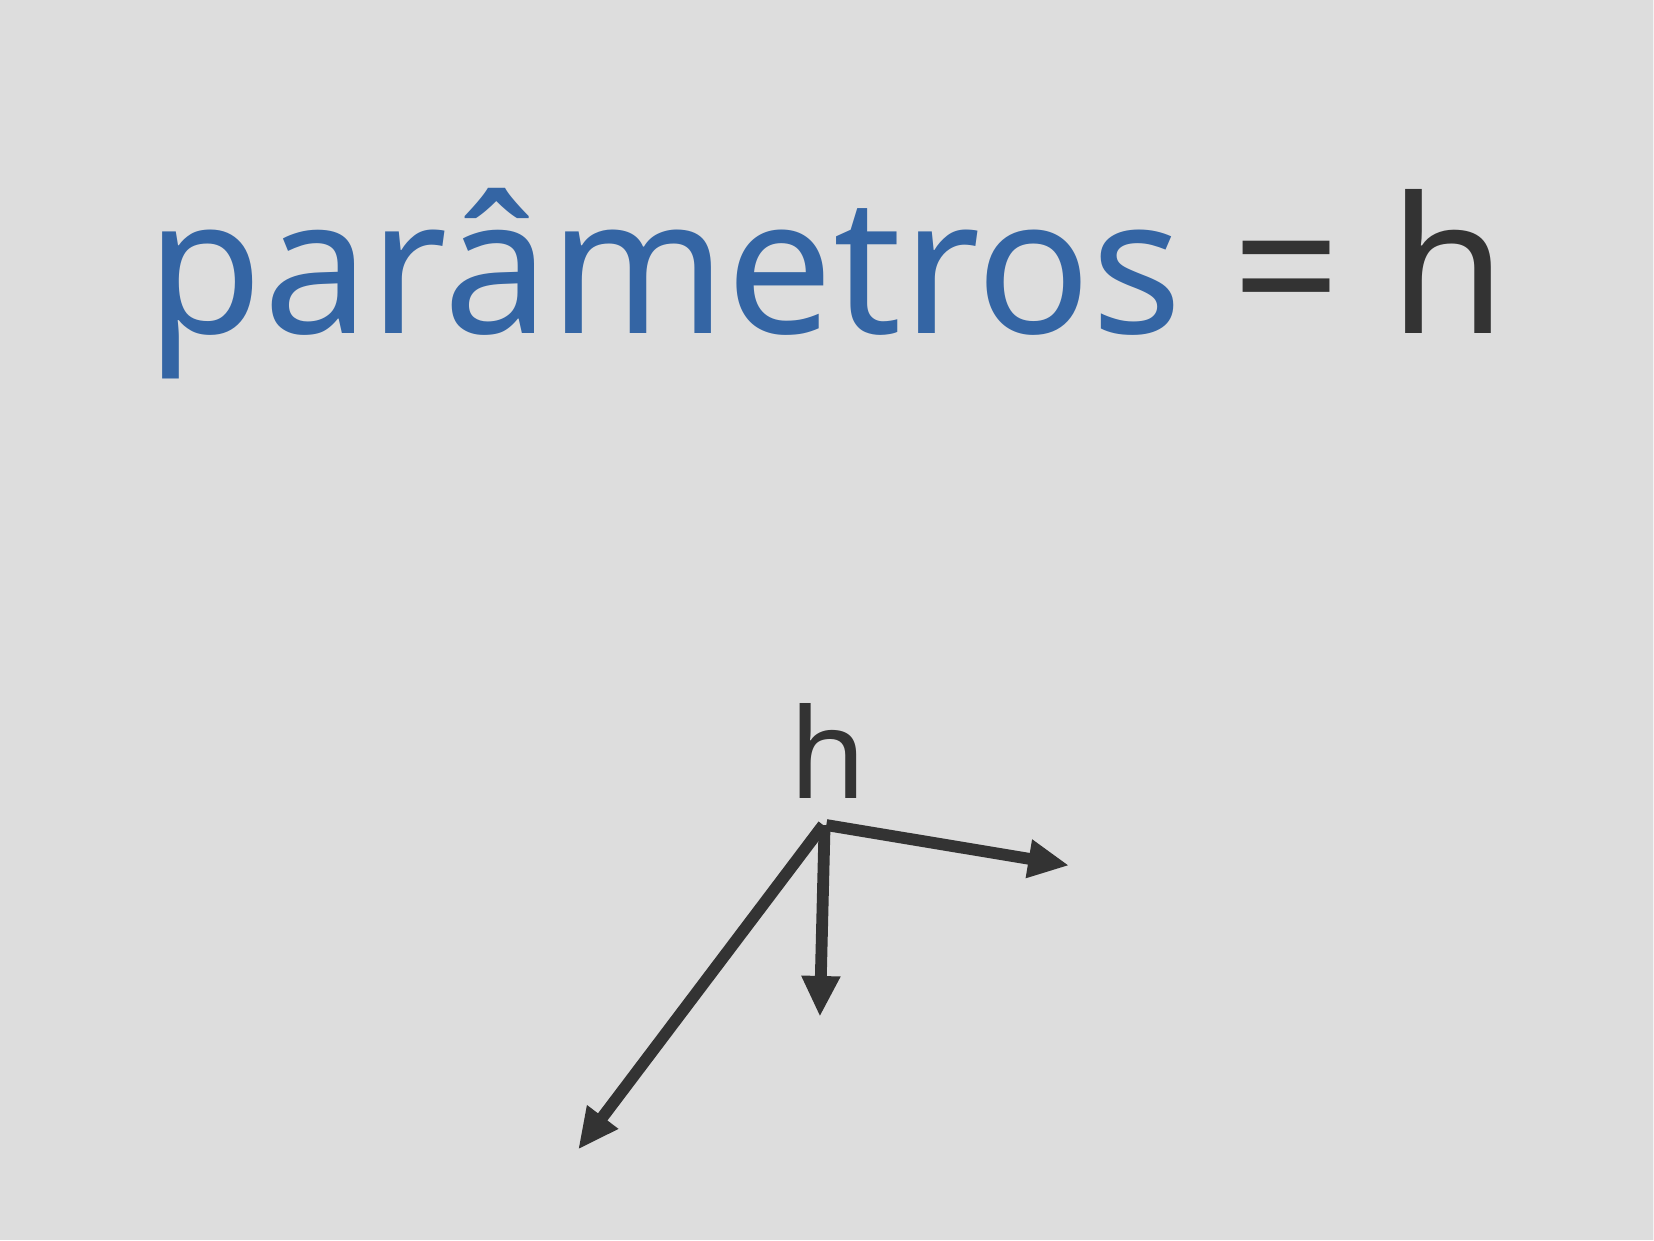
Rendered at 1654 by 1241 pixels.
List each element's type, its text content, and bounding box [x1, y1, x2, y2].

picture [0, 0, 1654, 1241]
title parâmetros = h [82, 103, 1571, 412]
text_box h [775, 671, 878, 825]
